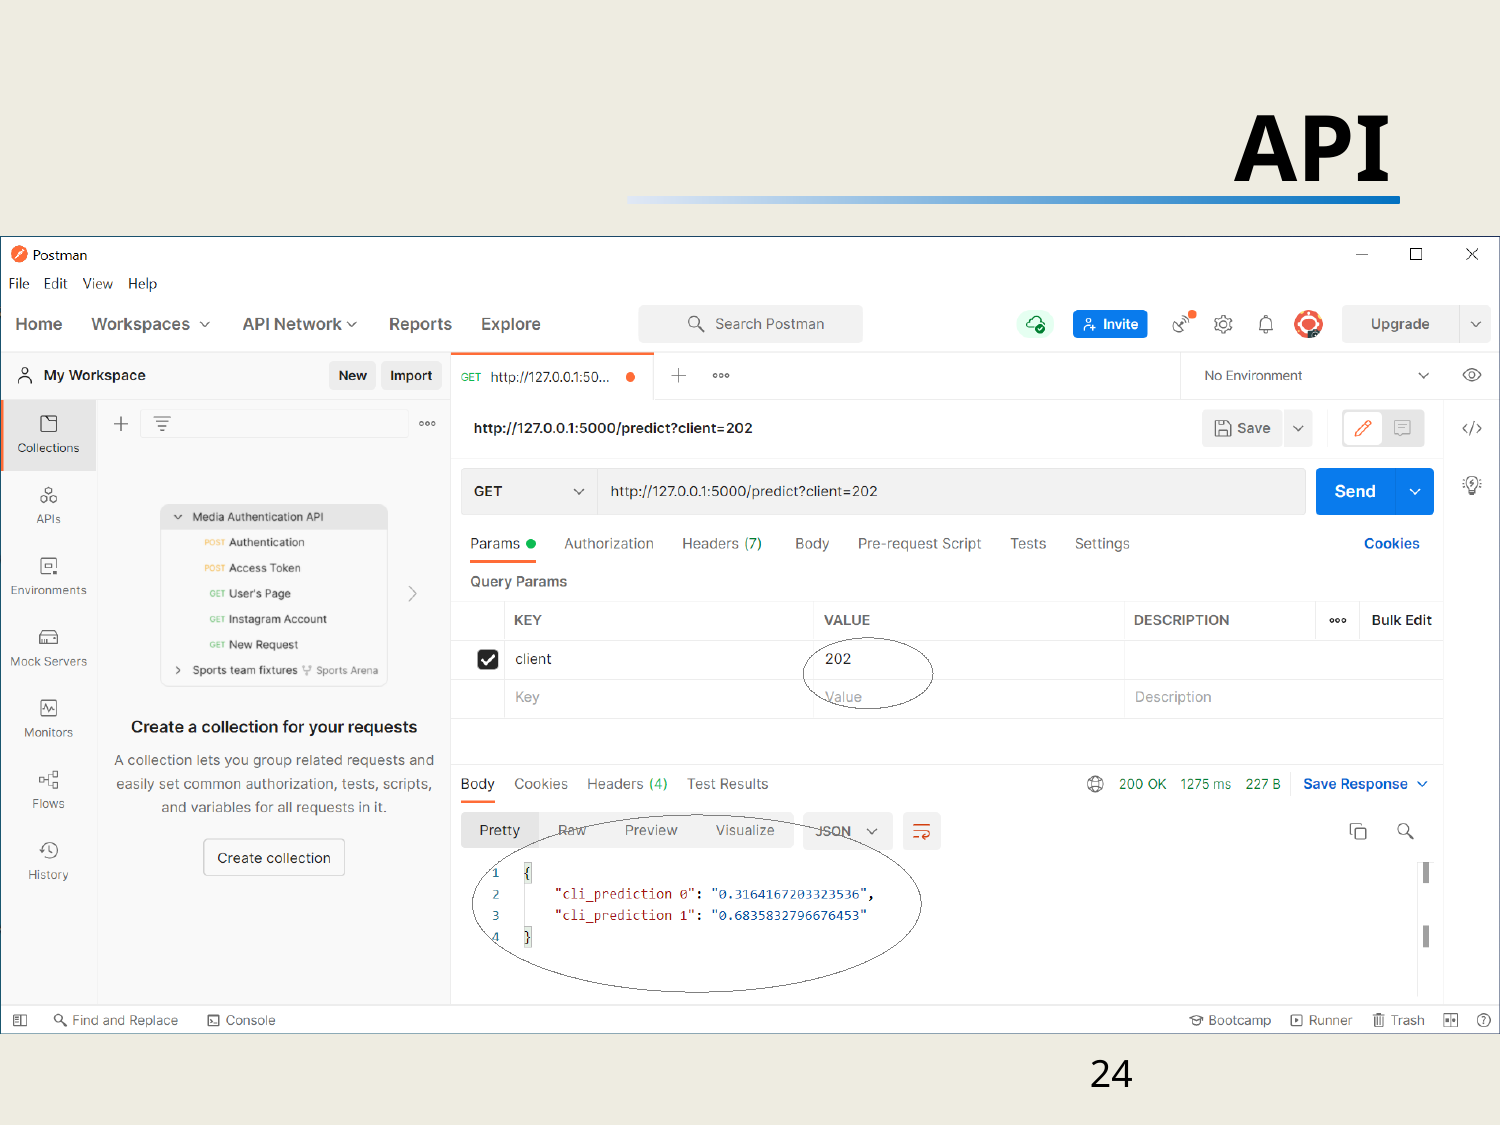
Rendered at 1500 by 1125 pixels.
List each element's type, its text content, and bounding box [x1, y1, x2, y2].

picture [0, 236, 1500, 1034]
text_box [627, 196, 1400, 204]
title API [177, 82, 1406, 236]
slide_number <numéro> [1074, 1042, 1425, 1103]
